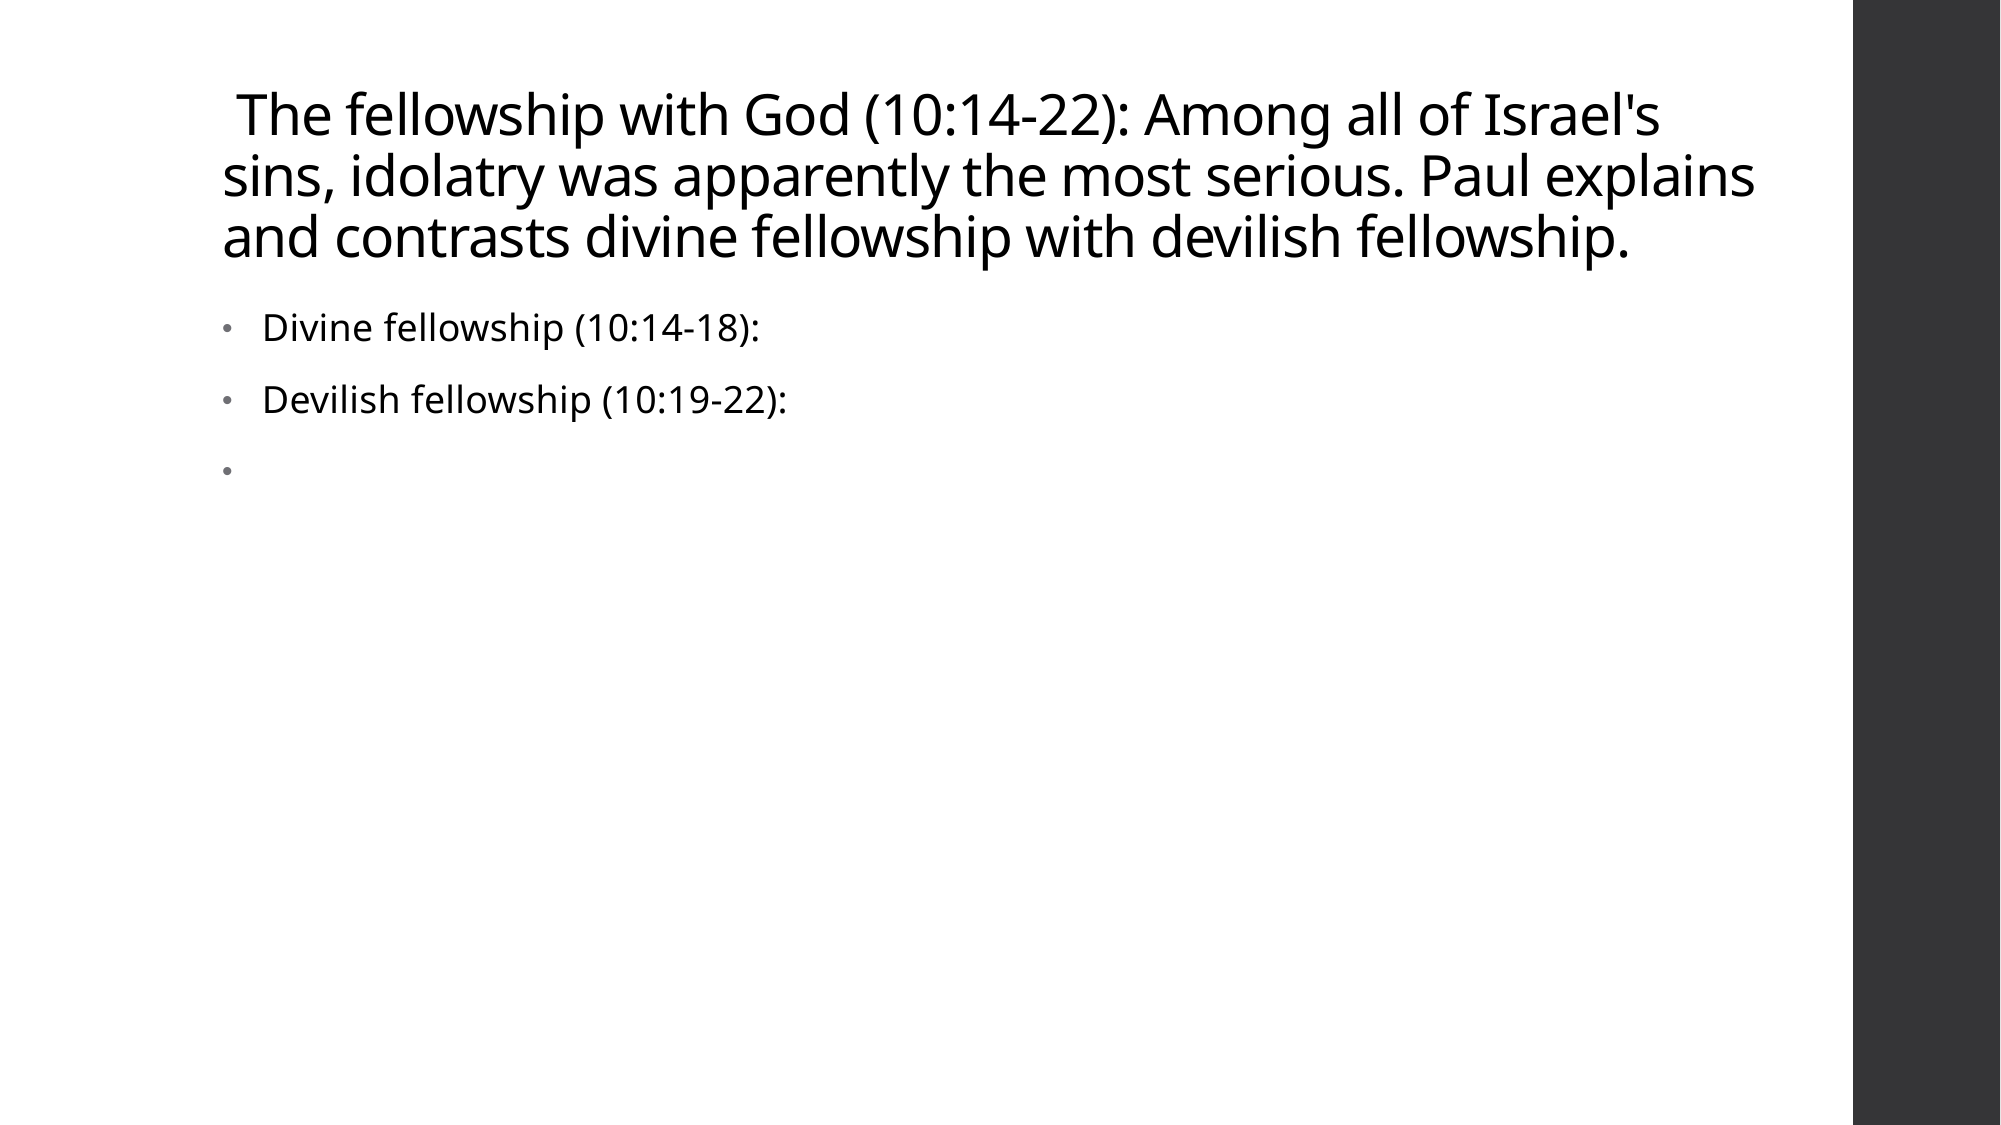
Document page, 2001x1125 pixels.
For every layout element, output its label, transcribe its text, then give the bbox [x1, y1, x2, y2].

list Divine fellowship (10:14-18): Devilish fellowship (10:19-22): [206, 299, 1617, 1014]
title The fellowship with God (10:14-22): Among all of Israel's sins, idolatry was apparently the most serious. Paul explains and contrasts divine fellowship with devilish fellowship. [206, 60, 1797, 278]
